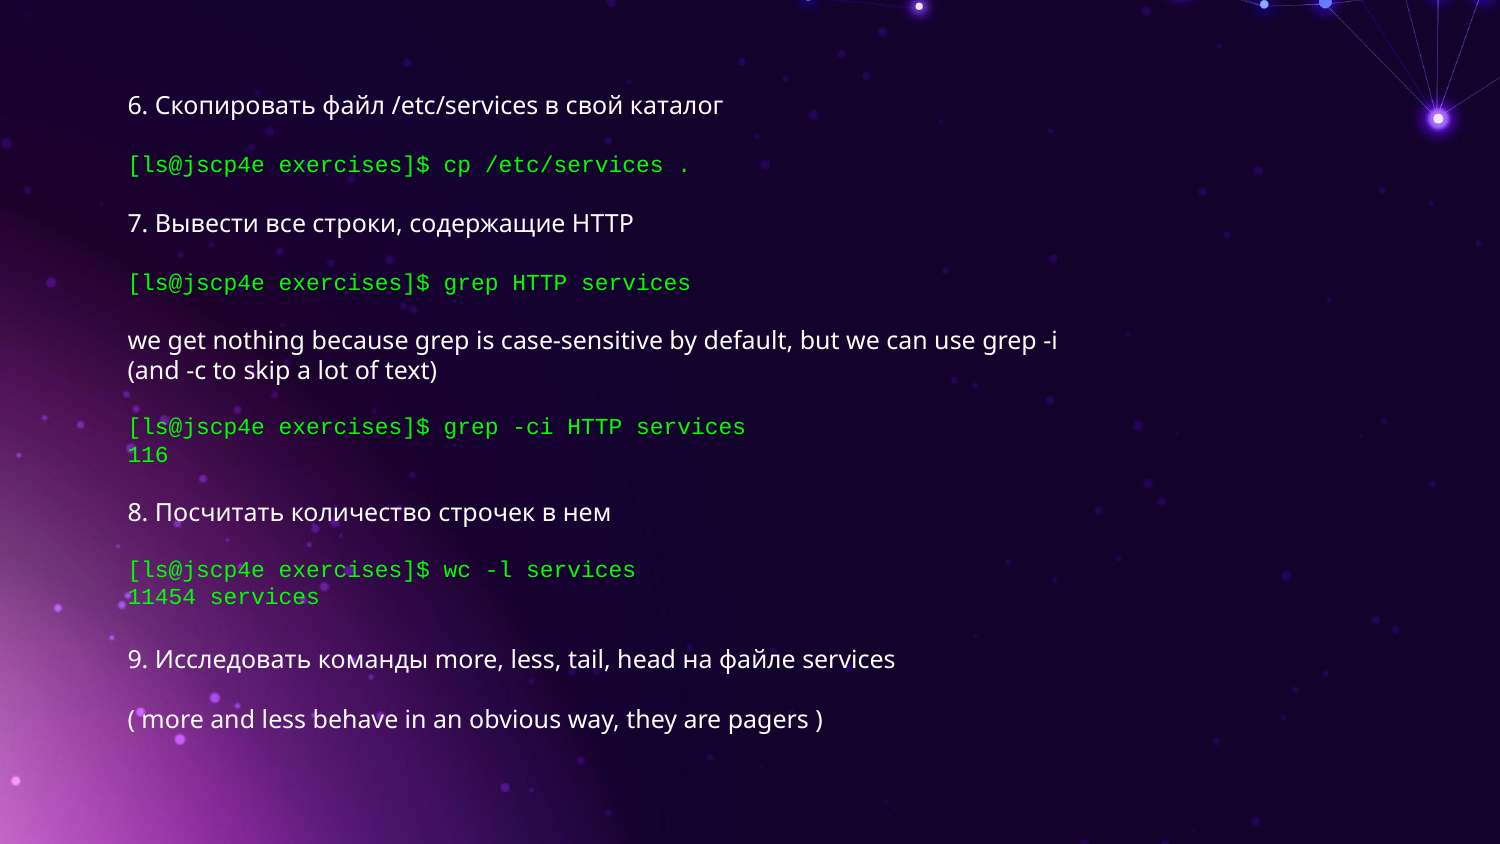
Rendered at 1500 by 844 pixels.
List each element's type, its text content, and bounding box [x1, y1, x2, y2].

picture [0, 0, 1500, 844]
list 6. Скопировать файл /etc/services в свой каталог [ls@jscp4e exercises]$ cp /etc/services . 7. Вывести все строки, содержащие HTTP [ls@jscp4e exercises]$ grep HTTP services we get nothing because grep is case-sensitive by default, but we can use grep -i (and -c to skip a lot of text) [ls@jscp4e exercises]$ grep -ci HTTP services 116 8. Посчитать количество строчек в нем [ls@jscp4e exercises]$ wc -l services 11454 services 9. Исследовать команды more, less, tail, head на файле services ( more and less behave in an obvious way, they are pagers ) [112, 75, 1377, 788]
